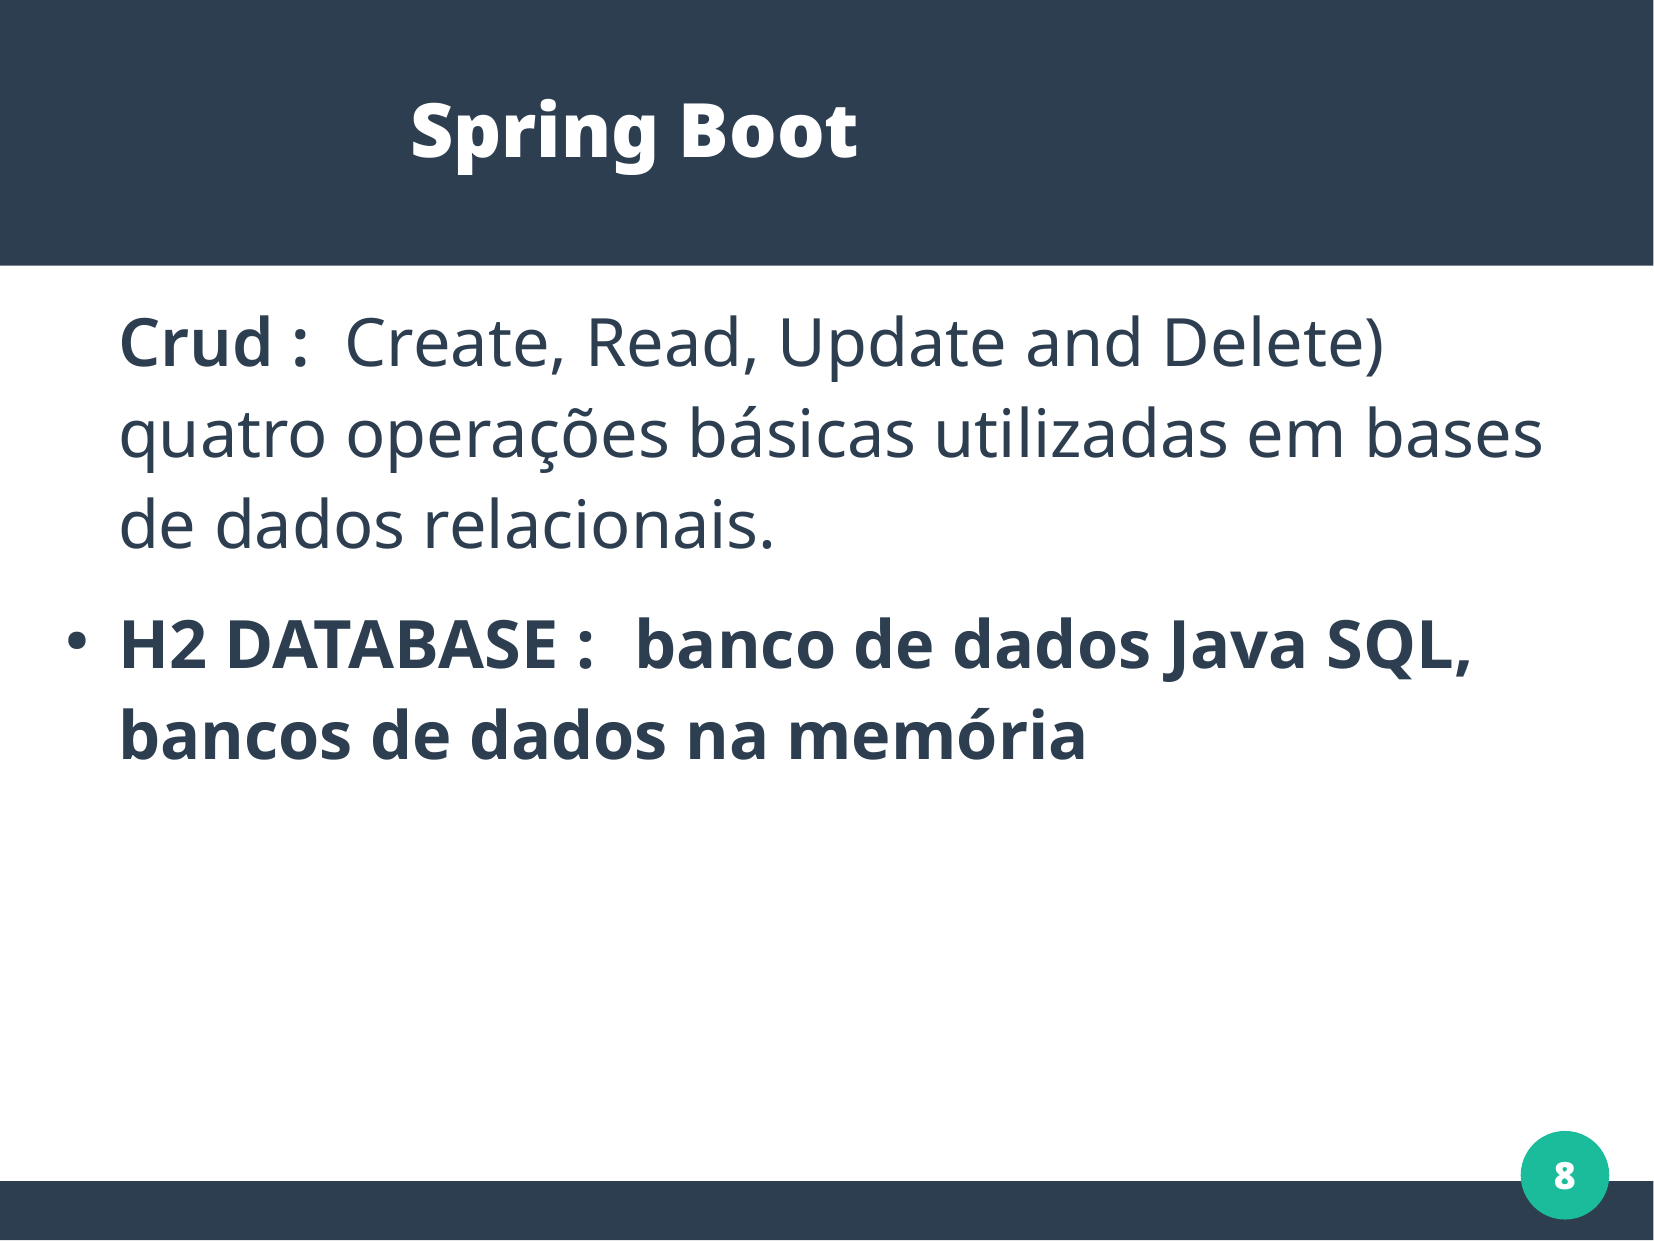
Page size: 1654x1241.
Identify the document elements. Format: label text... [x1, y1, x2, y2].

list Crud : Create, Read, Update and Delete) quatro operações básicas utilizadas em bases de dados relacionais. H2 DATABASE : banco de dados Java SQL, bancos de dados na memória [47, 295, 1583, 1123]
title Spring Boot [59, 49, 1595, 207]
